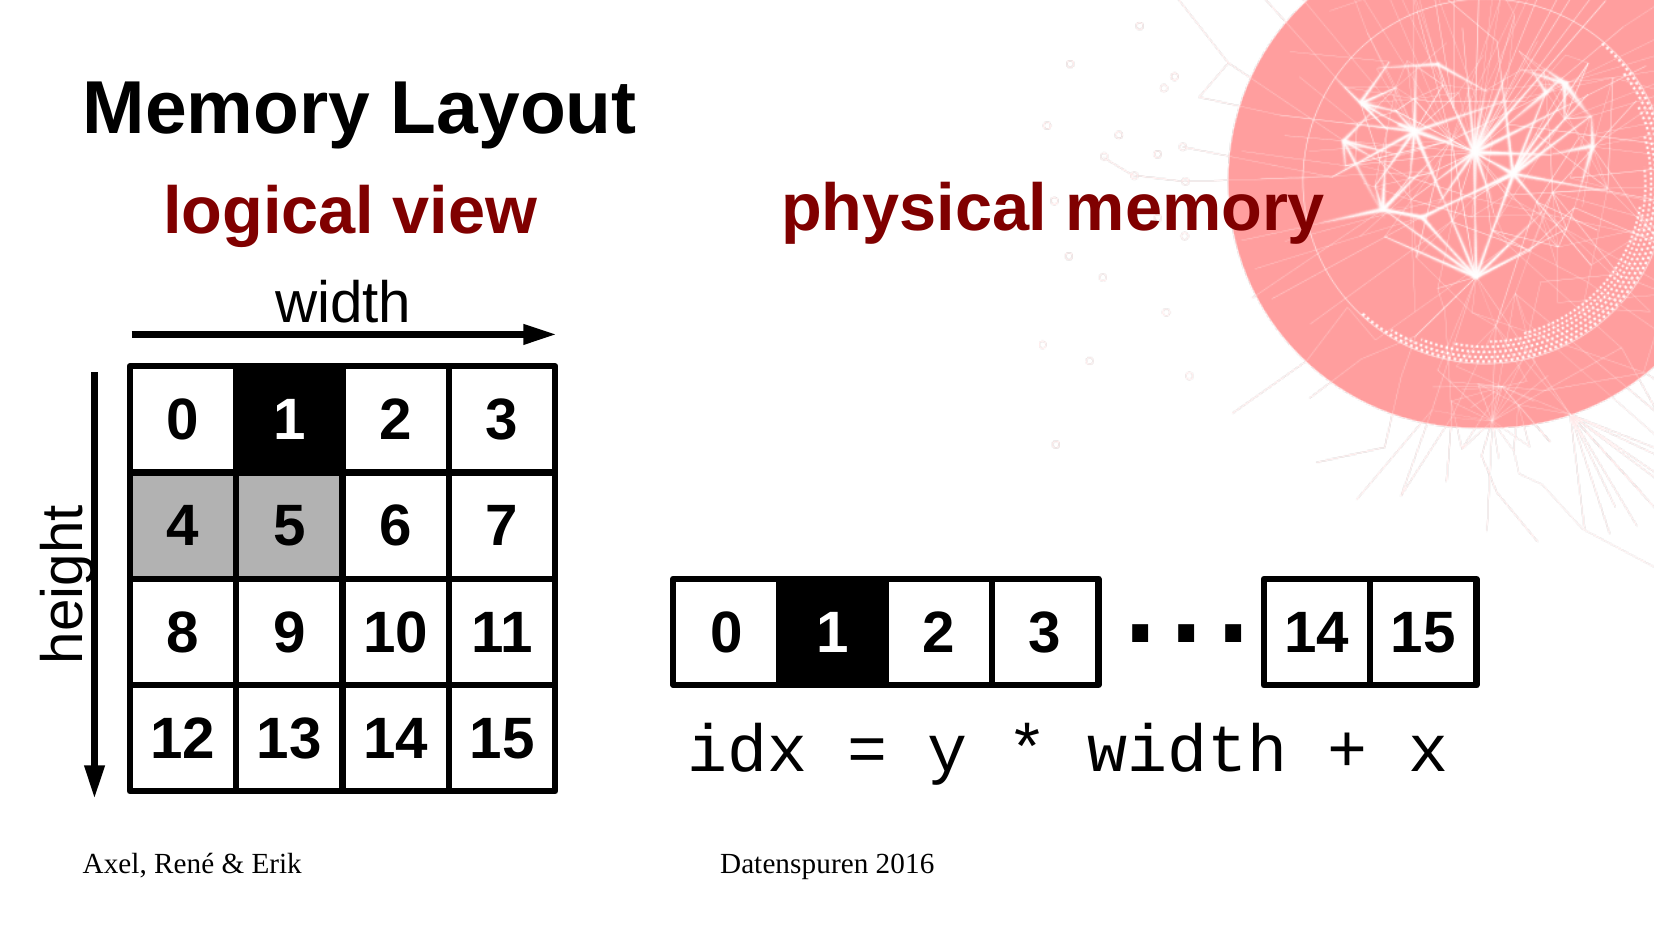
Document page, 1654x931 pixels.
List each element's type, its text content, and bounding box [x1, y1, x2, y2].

text_box 6 [342, 473, 448, 578]
text_box 14 [1263, 579, 1370, 686]
text_box 14 [342, 685, 448, 792]
text_box 3 [992, 578, 1098, 686]
text_box 5 [236, 473, 342, 578]
text_box 9 [236, 578, 342, 685]
text_box 4 [129, 473, 236, 578]
text_box 15 [1370, 579, 1477, 686]
text_box 15 [448, 685, 556, 792]
text_box 2 [342, 366, 448, 473]
text_box 0 [129, 366, 236, 473]
text_box 1 [236, 366, 342, 473]
text_box idx = y * width + x [673, 708, 1477, 808]
text_box 12 [129, 685, 236, 792]
text_box 1 [779, 578, 885, 686]
text_box 3 [448, 366, 556, 473]
text_box 13 [236, 685, 342, 792]
text_box 7 [448, 473, 556, 578]
text_box physical memory [766, 162, 1361, 253]
text_box logical view [148, 165, 563, 256]
text_box 2 [885, 578, 992, 686]
text_box 8 [129, 578, 236, 685]
text_box 10 [342, 578, 448, 685]
text_box 0 [673, 578, 779, 686]
text_box ... [1098, 484, 1276, 686]
text_box 11 [448, 578, 556, 685]
title Memory Layout [82, 65, 1571, 150]
